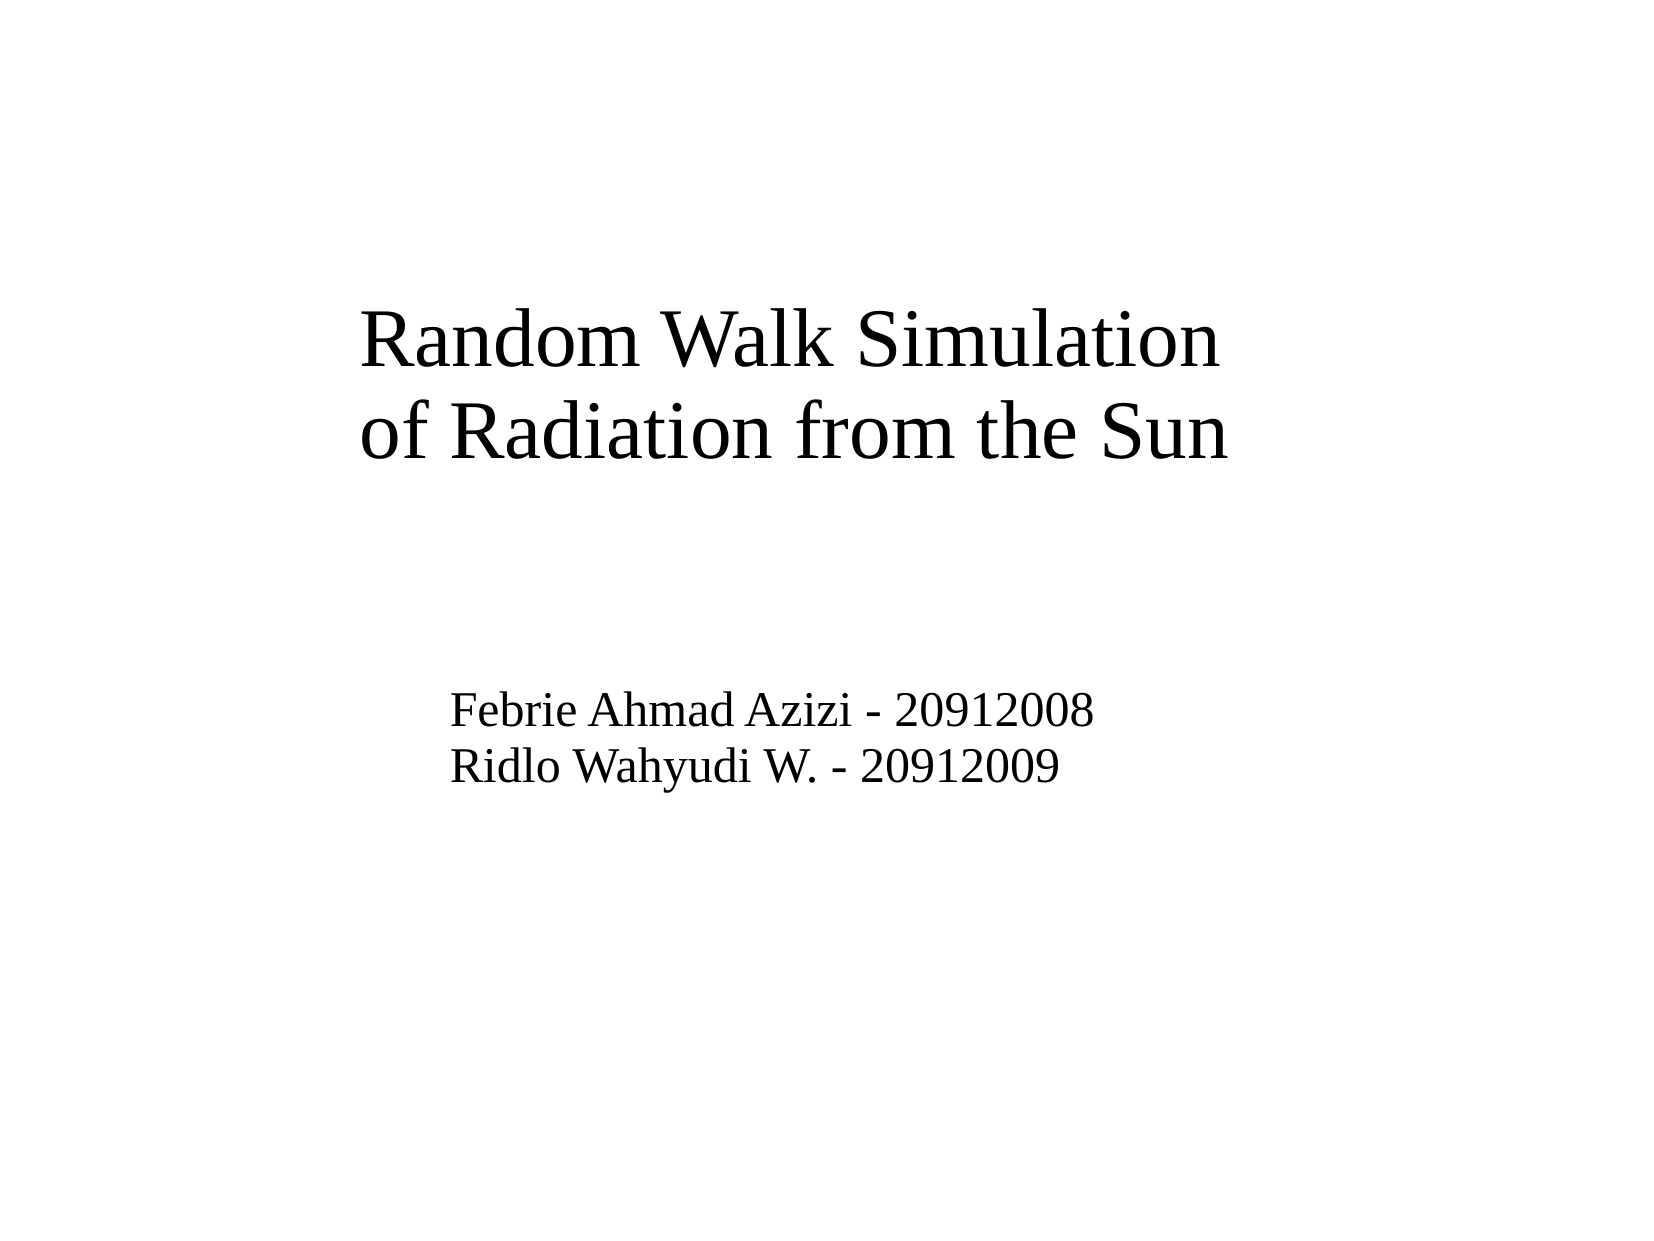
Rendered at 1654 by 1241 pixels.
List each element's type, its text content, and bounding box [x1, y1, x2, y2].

text_box Febrie Ahmad Azizi - 20912008 Ridlo Wahyudi W. - 20912009 [435, 675, 1126, 801]
text_box Random Walk Simulation of Radiation from the Sun [344, 285, 1291, 485]
